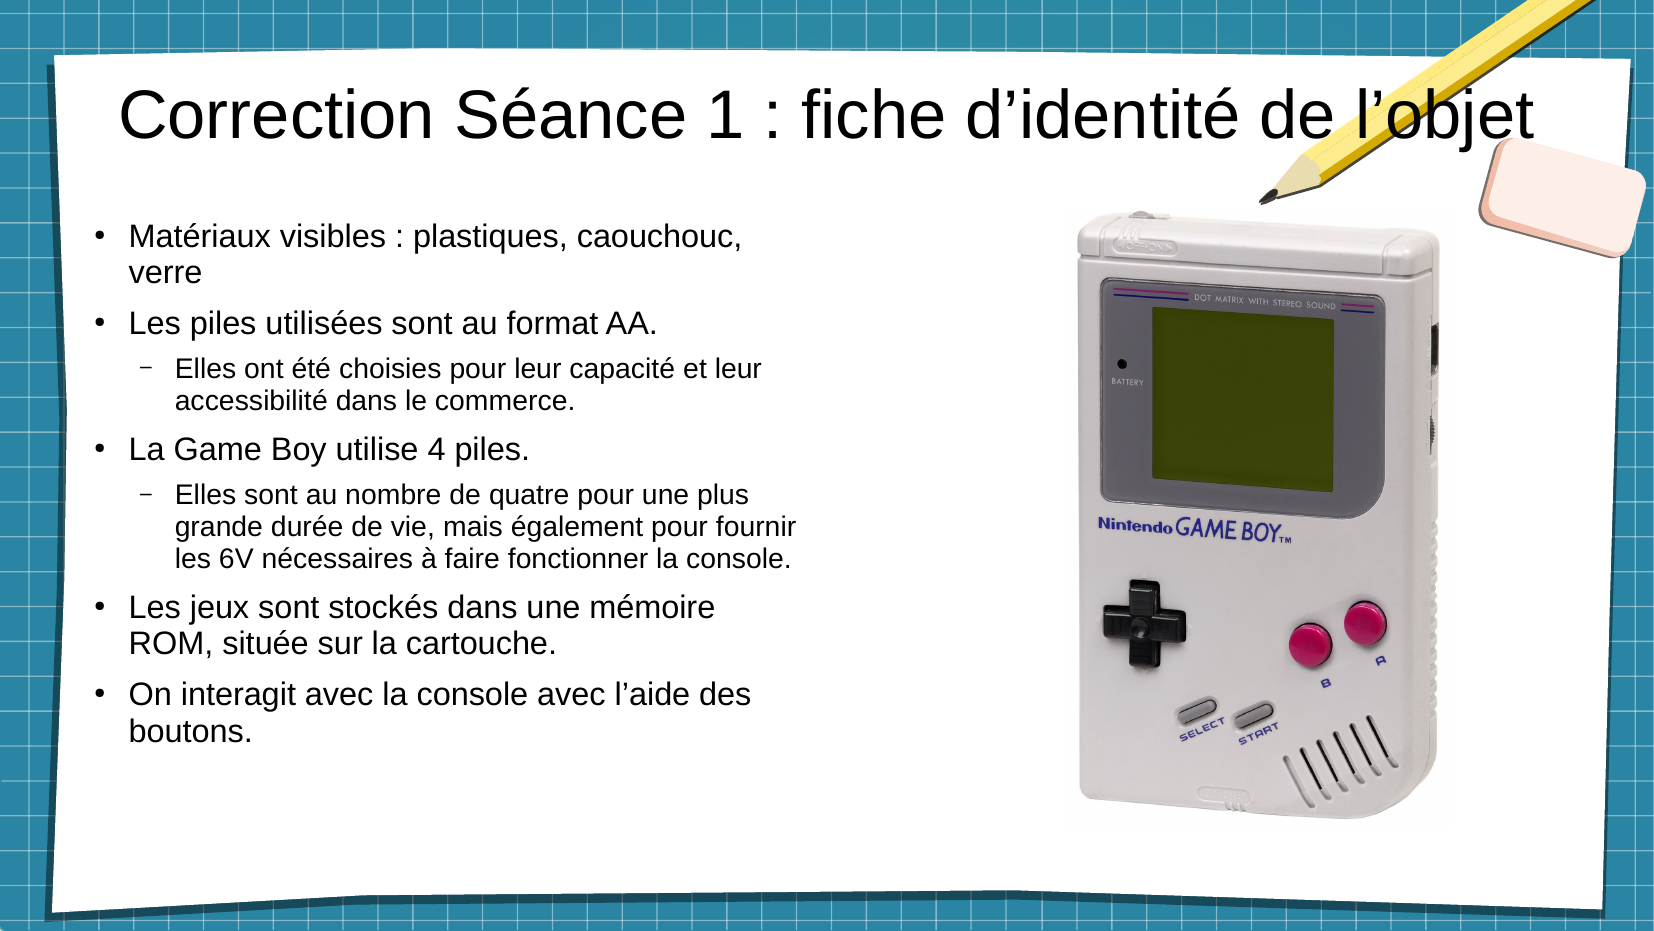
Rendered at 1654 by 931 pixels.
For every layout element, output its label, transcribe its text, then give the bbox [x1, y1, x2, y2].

list Matériaux visibles : plastiques, caouchouc, verre Les piles utilisées sont au format AA. Elles ont été choisies pour leur capacité et leur accessibilité dans le commerce. La Game Boy utilise 4 piles. Elles sont au nombre de quatre pour une plus grande durée de vie, mais également pour fournir les 6V nécessaires à faire fonctionner la console. Les jeux sont stockés dans une mémoire ROM, située sur la cartouche. On interagit avec la console avec l’aide des boutons. [82, 217, 809, 758]
picture [1062, 206, 1451, 827]
title Correction Séance 1 : fiche d’identité de l’objet [82, 37, 1571, 193]
